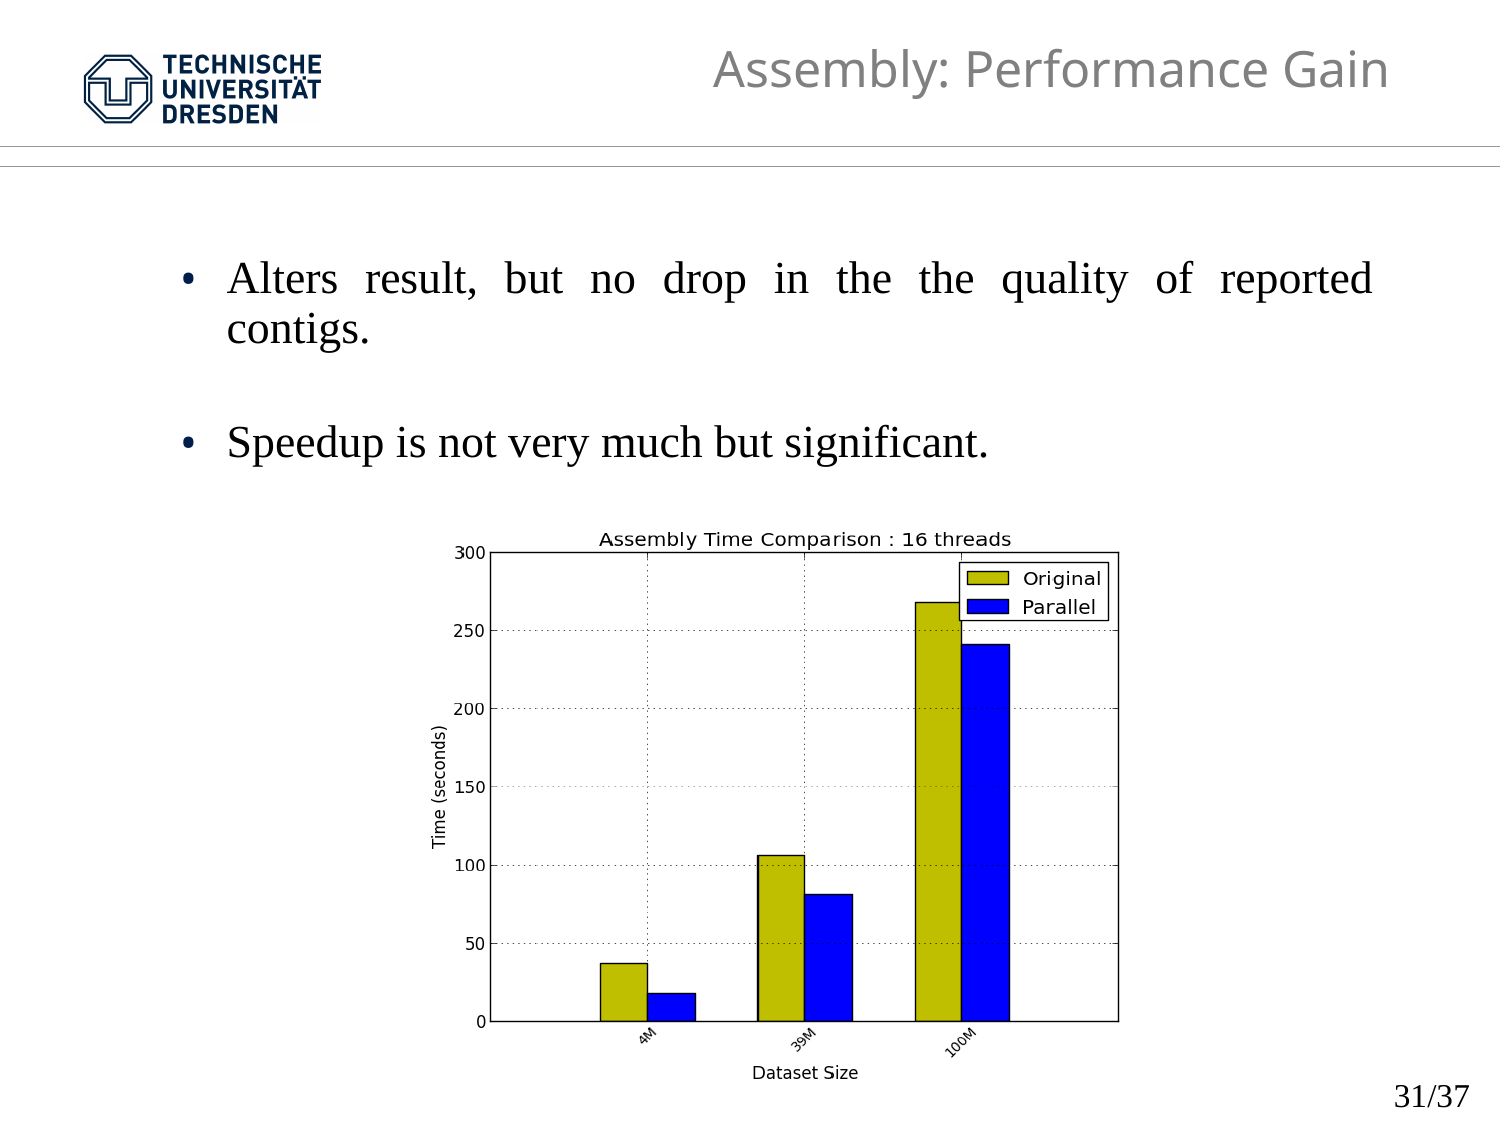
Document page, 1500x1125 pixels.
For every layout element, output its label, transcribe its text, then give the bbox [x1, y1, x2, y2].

title Assembly: Performance Gain [501, 0, 1392, 136]
picture [390, 494, 1201, 1081]
text_box Alters result, but no drop in the the quality of reported contigs. Speedup is not very much but significant. [90, 182, 1389, 1125]
picture [83, 54, 321, 124]
